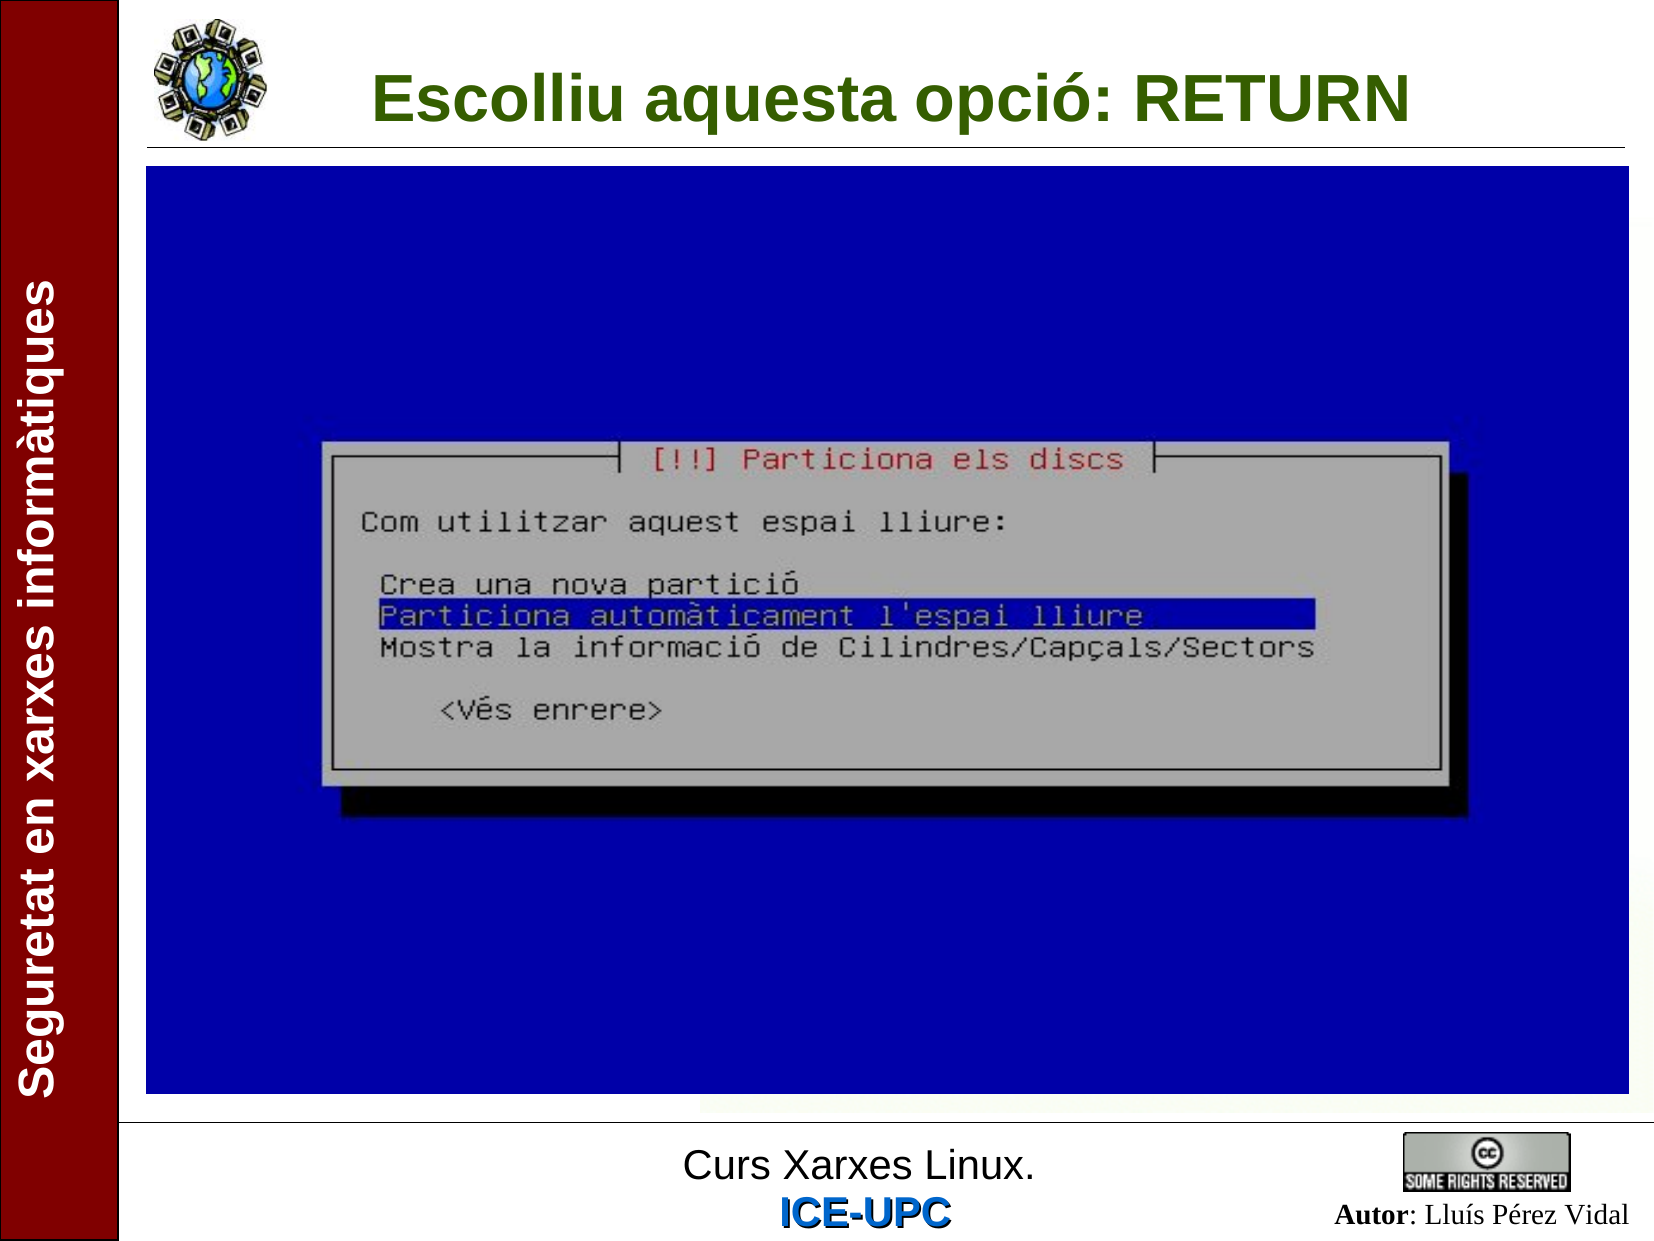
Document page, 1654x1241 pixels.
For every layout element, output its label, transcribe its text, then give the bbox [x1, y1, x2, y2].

picture [146, 166, 1654, 1113]
picture [1403, 1132, 1571, 1192]
list Croquis d'arquitectura mostrant les 3 zones [141, 242, 146, 1093]
title Escolliu aquesta opció: RETURN [129, 49, 1619, 148]
picture [154, 19, 268, 49]
